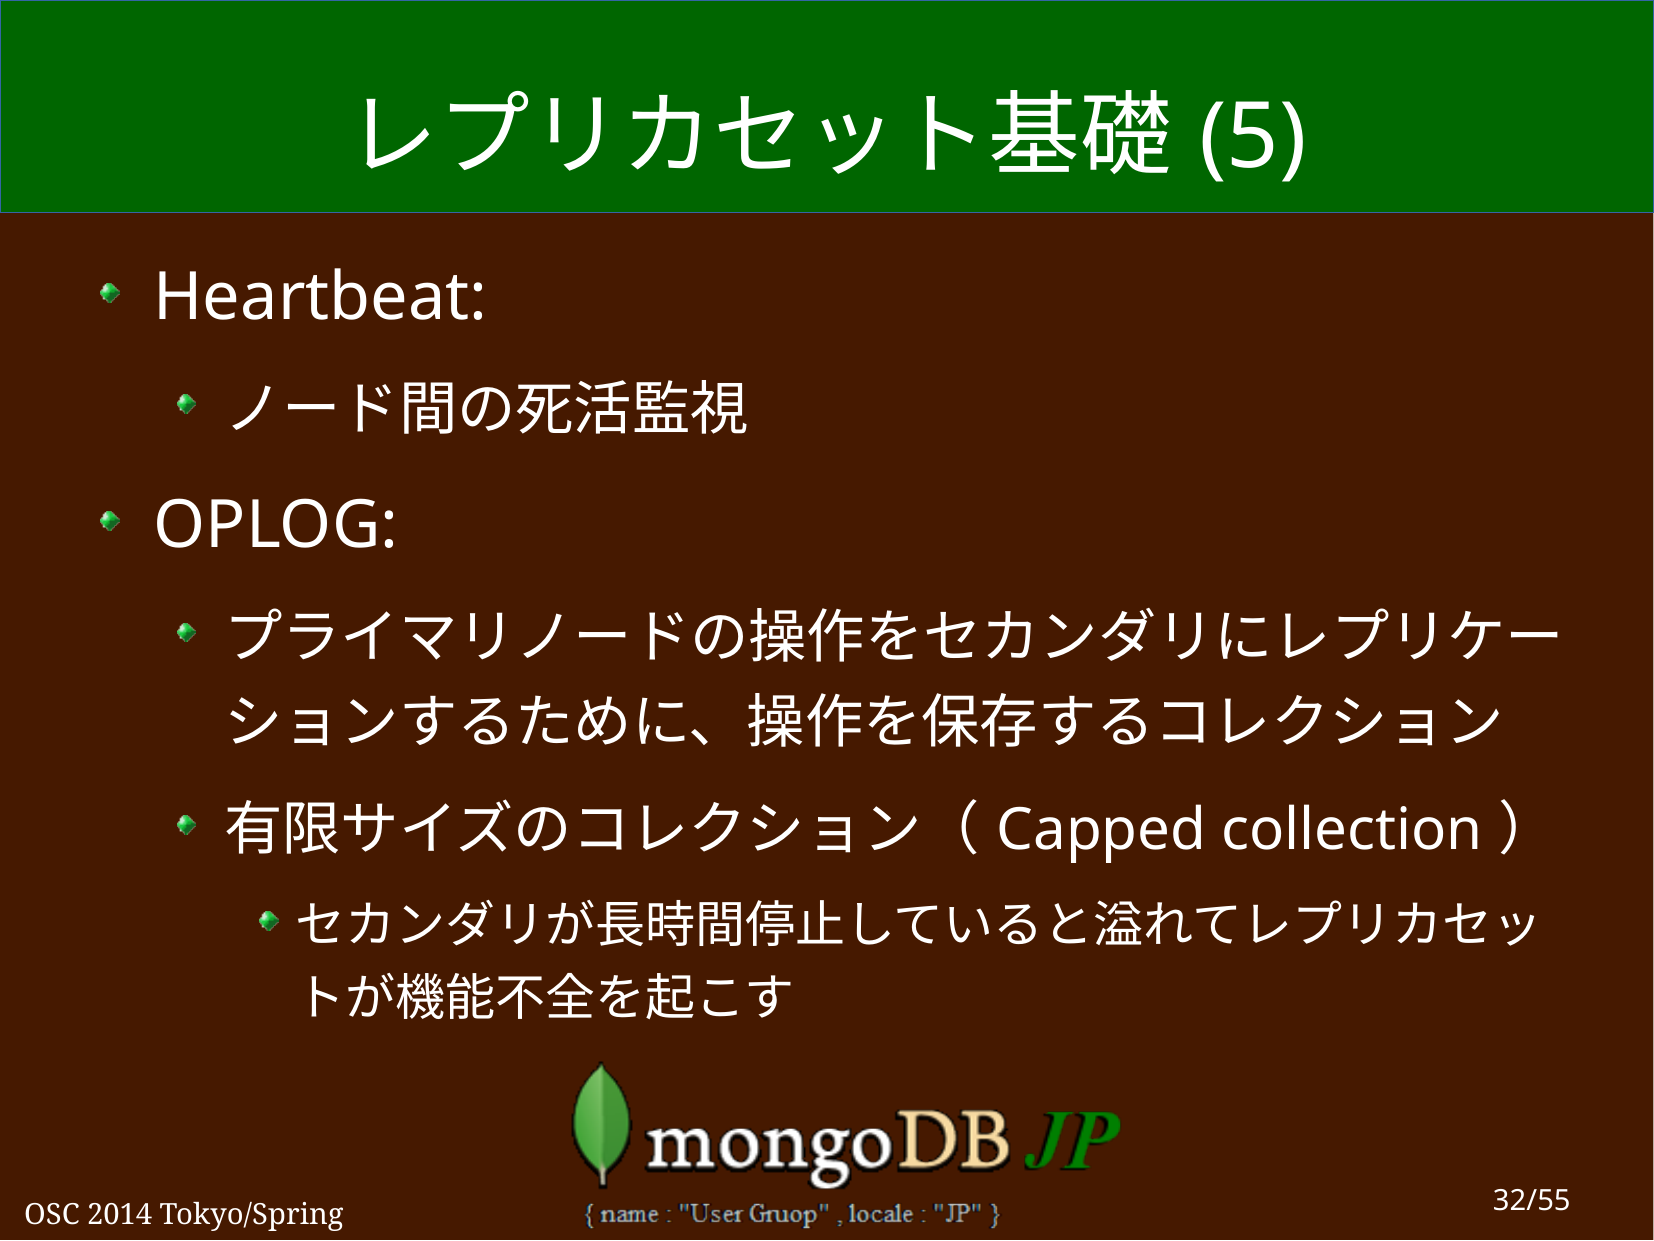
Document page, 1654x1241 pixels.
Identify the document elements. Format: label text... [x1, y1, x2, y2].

list Heartbeat: ノード間の死活監視 OPLOG: プライマリノードの操作をセカンダリにレプリケーションするために、操作を保存するコレクション 有限サイズのコレクション（Capped collection） セカンダリが長時間停止していると溢れてレプリカセットが機能不全を起こす [82, 247, 1571, 968]
picture [566, 1058, 1140, 1241]
title レプリカセット基礎(5) [82, 49, 1571, 207]
